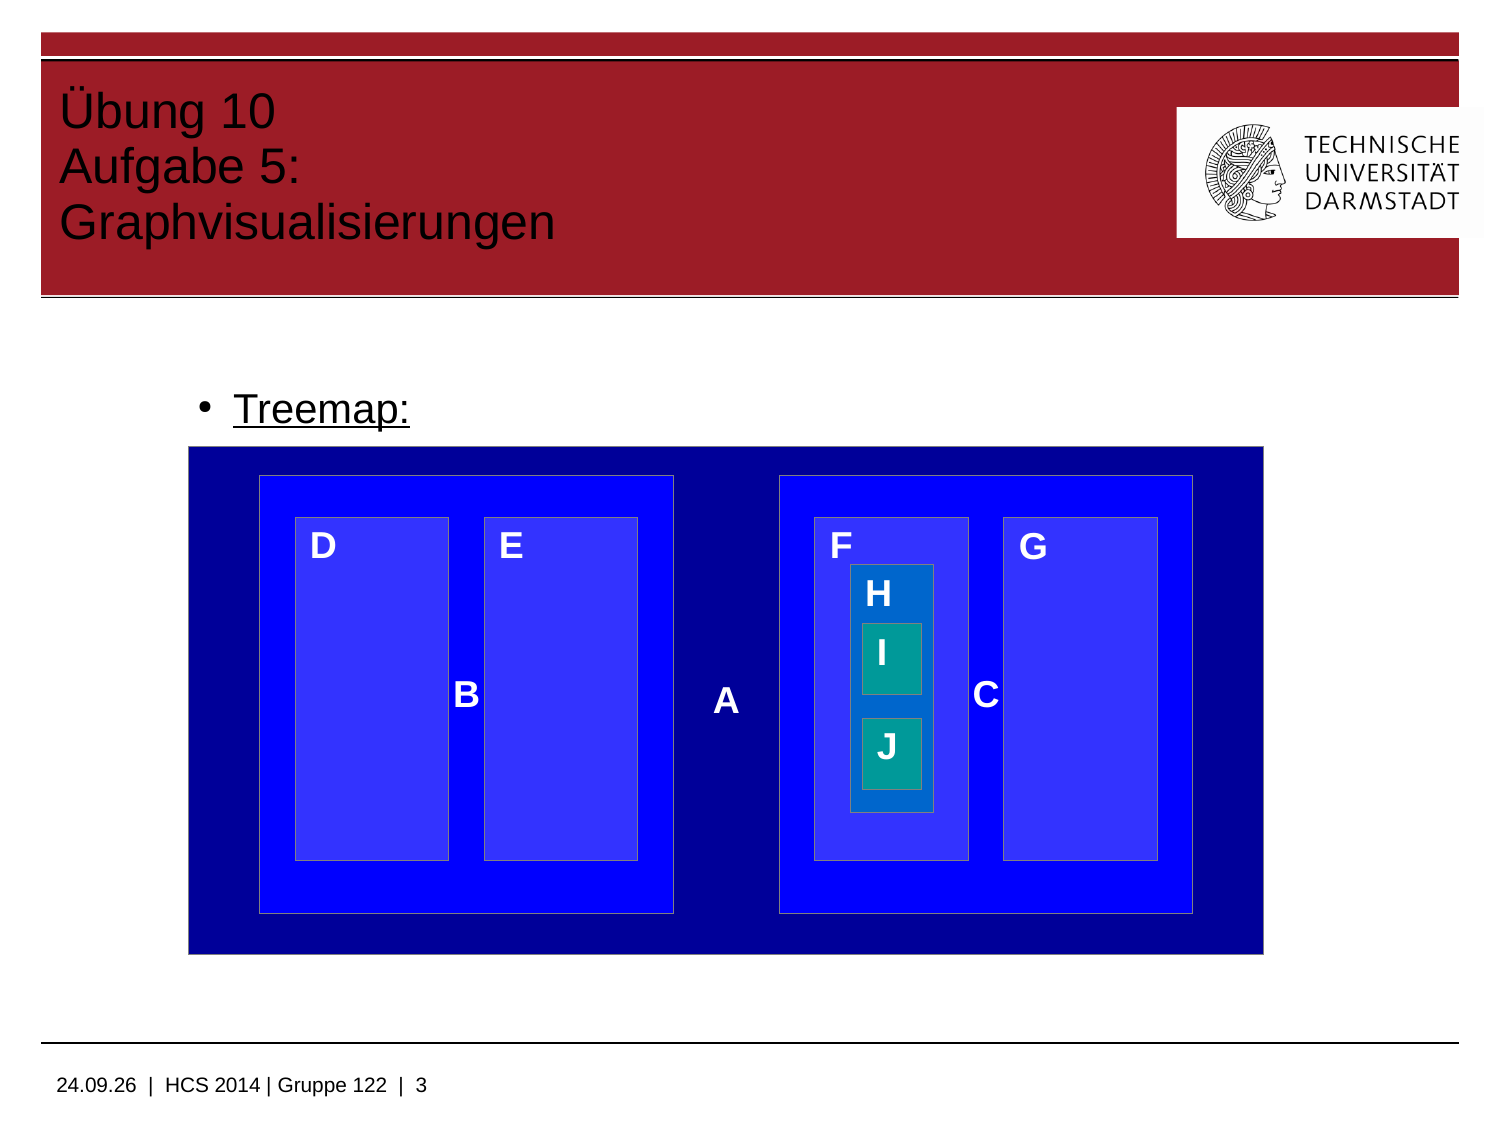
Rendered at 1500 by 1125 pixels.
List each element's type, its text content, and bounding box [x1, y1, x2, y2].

text_box D [295, 517, 449, 861]
text_box H [850, 564, 934, 813]
text_box G [1003, 517, 1158, 861]
text_box E [484, 517, 638, 861]
text_box J [862, 718, 922, 790]
title Übung 10 Aufgabe 5: Graphvisualisierungen [59, 82, 1150, 251]
text_box F [814, 517, 969, 861]
picture [1176, 107, 1484, 238]
text_box Treemap: [182, 377, 426, 440]
text_box B [259, 475, 674, 914]
text_box A [188, 446, 1264, 955]
text_box C [779, 475, 1193, 914]
text_box I [862, 623, 922, 695]
